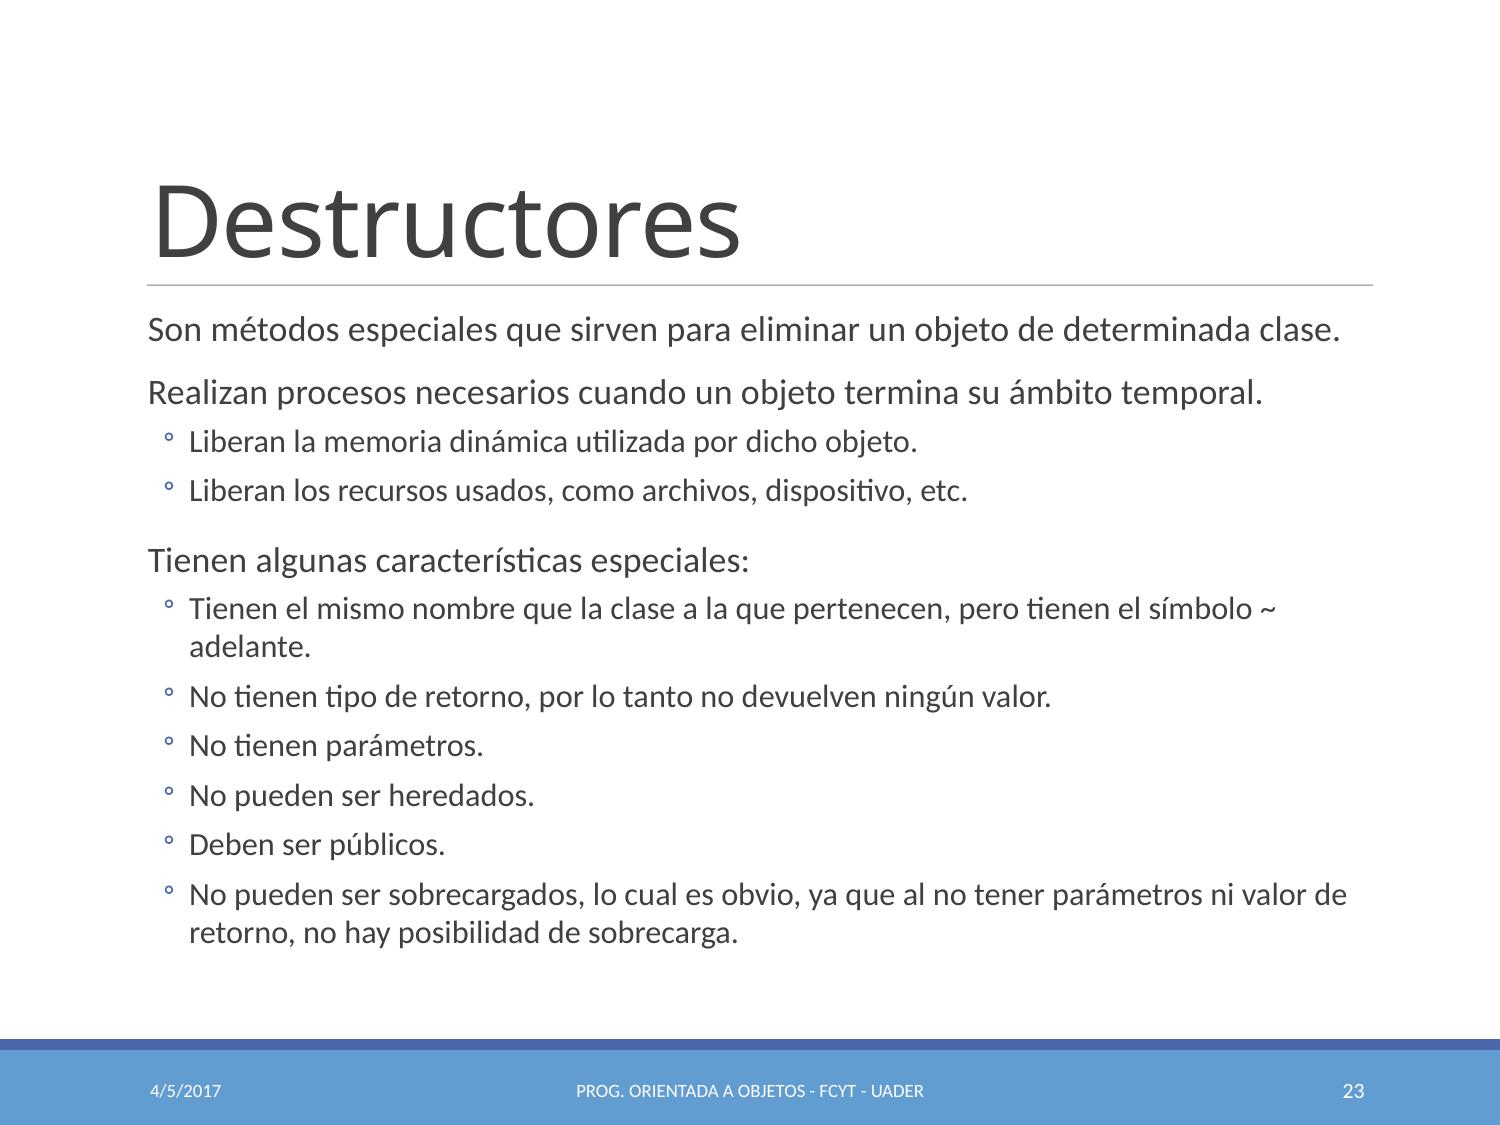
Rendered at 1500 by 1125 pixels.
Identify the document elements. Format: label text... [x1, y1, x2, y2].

list Son métodos especiales que sirven para eliminar un objeto de determinada clase. Realizan procesos necesarios cuando un objeto termina su ámbito temporal. Liberan la memoria dinámica utilizada por dicho objeto. Liberan los recursos usados, como archivos, dispositivo, etc. Tienen algunas características especiales: Tienen el mismo nombre que la clase a la que pertenecen, pero tienen el símbolo ~ adelante. No tienen tipo de retorno, por lo tanto no devuelven ningún valor. No tienen parámetros. No pueden ser heredados. Deben ser públicos. No pueden ser sobrecargados, lo cual es obvio, ya que al no tener parámetros ni valor de retorno, no hay posibilidad de sobrecarga. [135, 302, 1373, 963]
title Destructores [135, 47, 1373, 285]
slide_number 4/5/2017 [135, 1059, 440, 1120]
footer Prog. Orientada a Objetos - FCyT - UADER [453, 1059, 1047, 1120]
slide_number <número> [1218, 1059, 1380, 1120]
